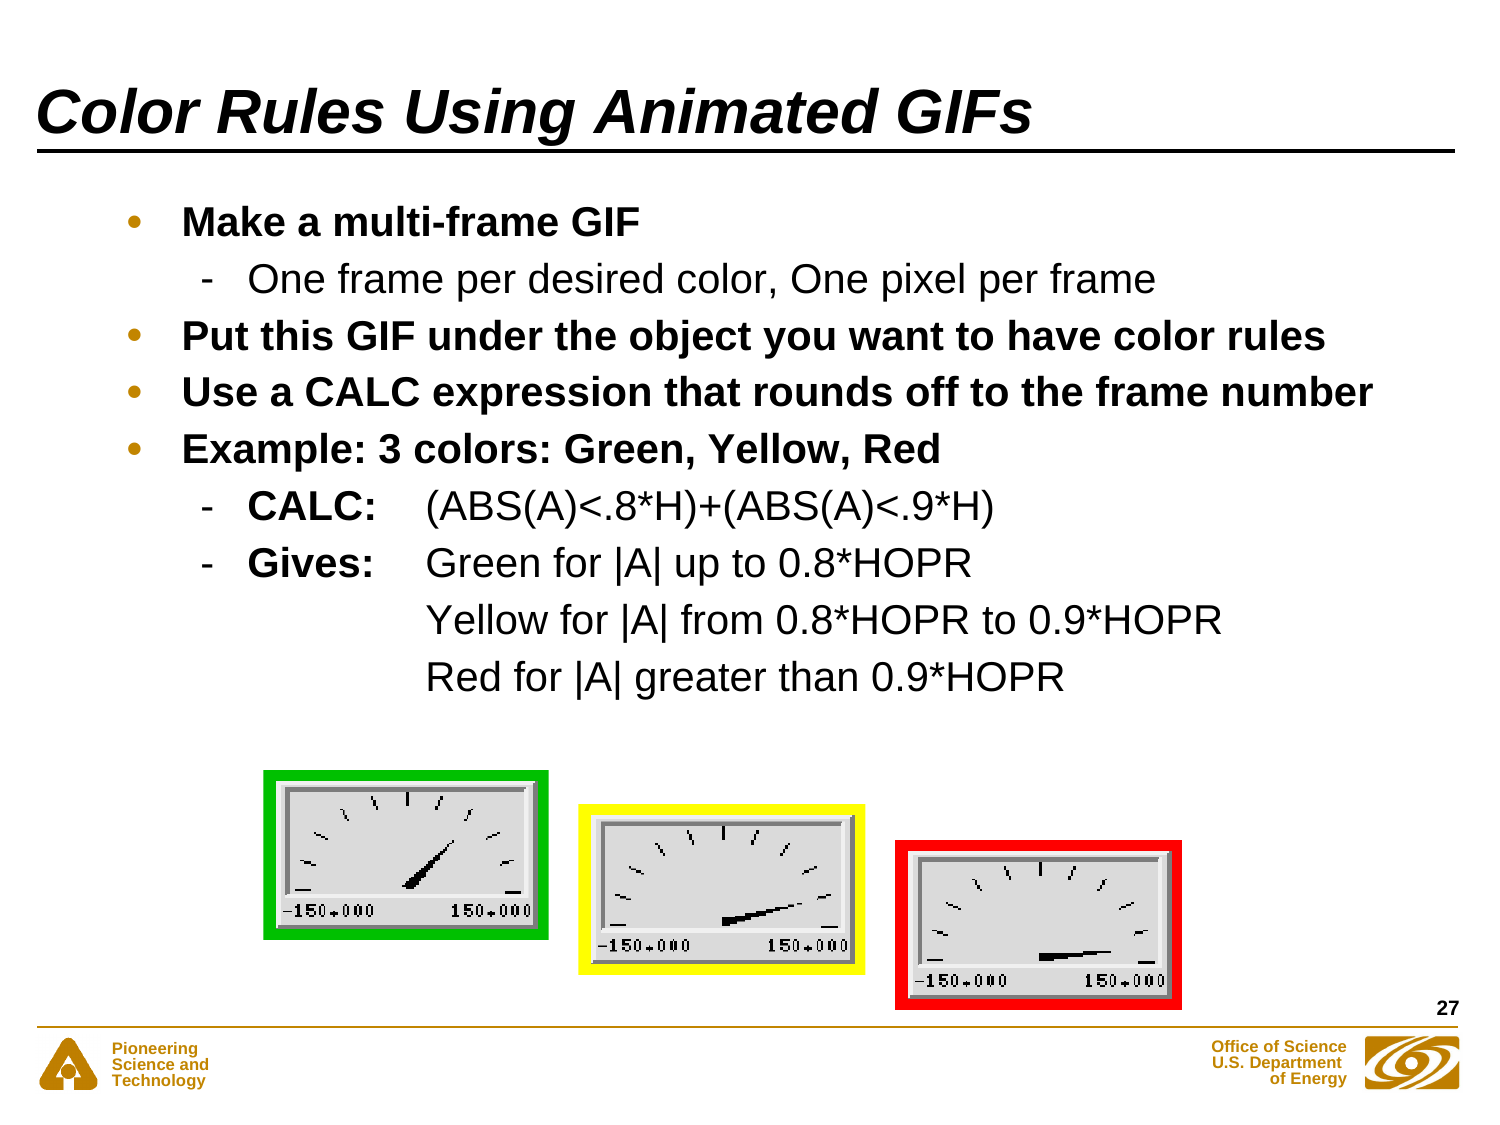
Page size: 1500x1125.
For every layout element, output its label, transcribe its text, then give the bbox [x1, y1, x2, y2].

picture [35, 1034, 101, 1094]
picture [895, 840, 1182, 1010]
picture [578, 804, 866, 975]
picture [263, 770, 549, 940]
list Make a multi-frame GIF One frame per desired color, One pixel per frame Put this GIF under the object you want to have color rules Use a CALC expression that rounds off to the frame number Example: 3 colors: Green, Yellow, Red CALC: (ABS(A)<.8*H)+(ABS(A)<.9*H) Gives: Green for |A| up to 0.8*HOPR Yellow for |A| from 0.8*HOPR to 0.9*HOPR Red for |A| greater than 0.9*HOPR [110, 190, 1455, 736]
title Color Rules Using Animated GIFs [21, 75, 1459, 154]
picture [1362, 1032, 1463, 1093]
